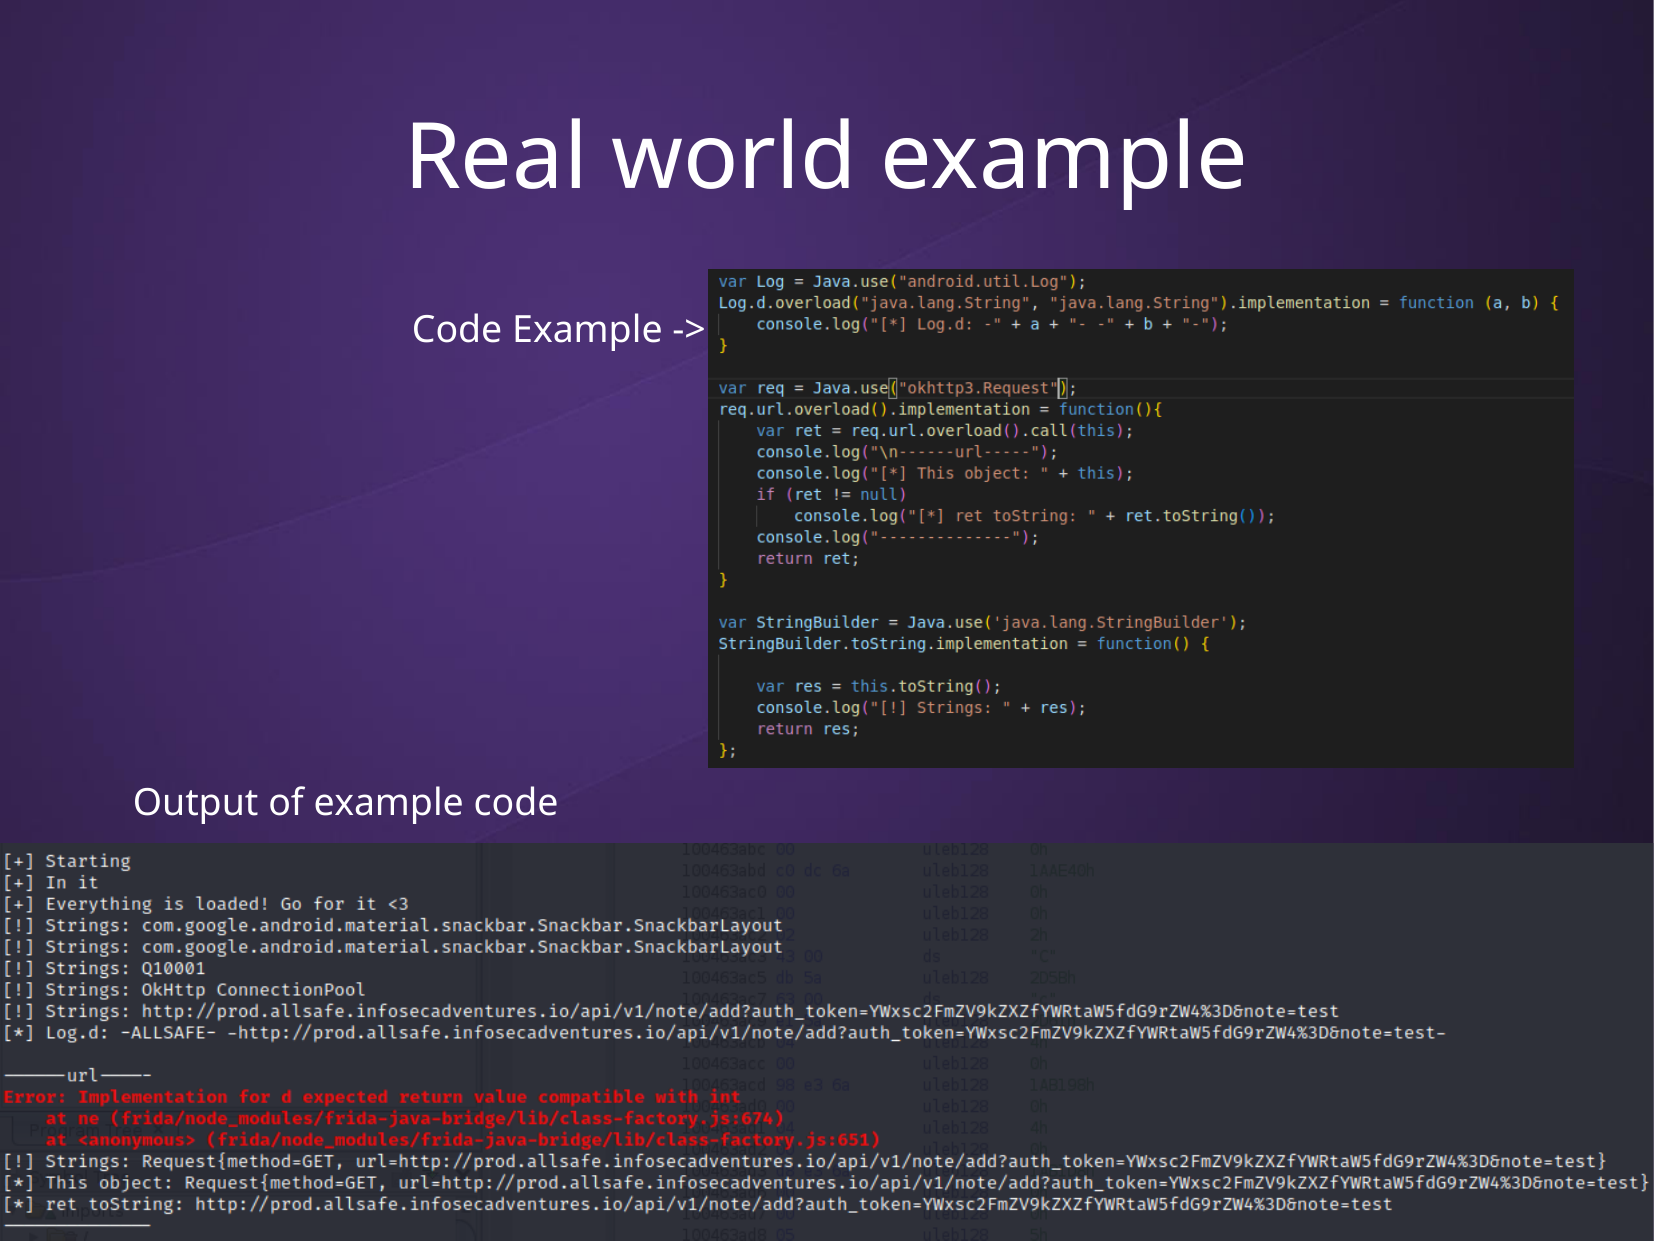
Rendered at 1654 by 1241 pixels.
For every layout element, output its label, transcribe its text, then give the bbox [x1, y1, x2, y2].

title Real world example [82, 49, 1571, 257]
picture [0, 0, 1654, 1241]
text_box Output of example code [118, 767, 569, 835]
text_box Code Example -> [397, 295, 709, 363]
